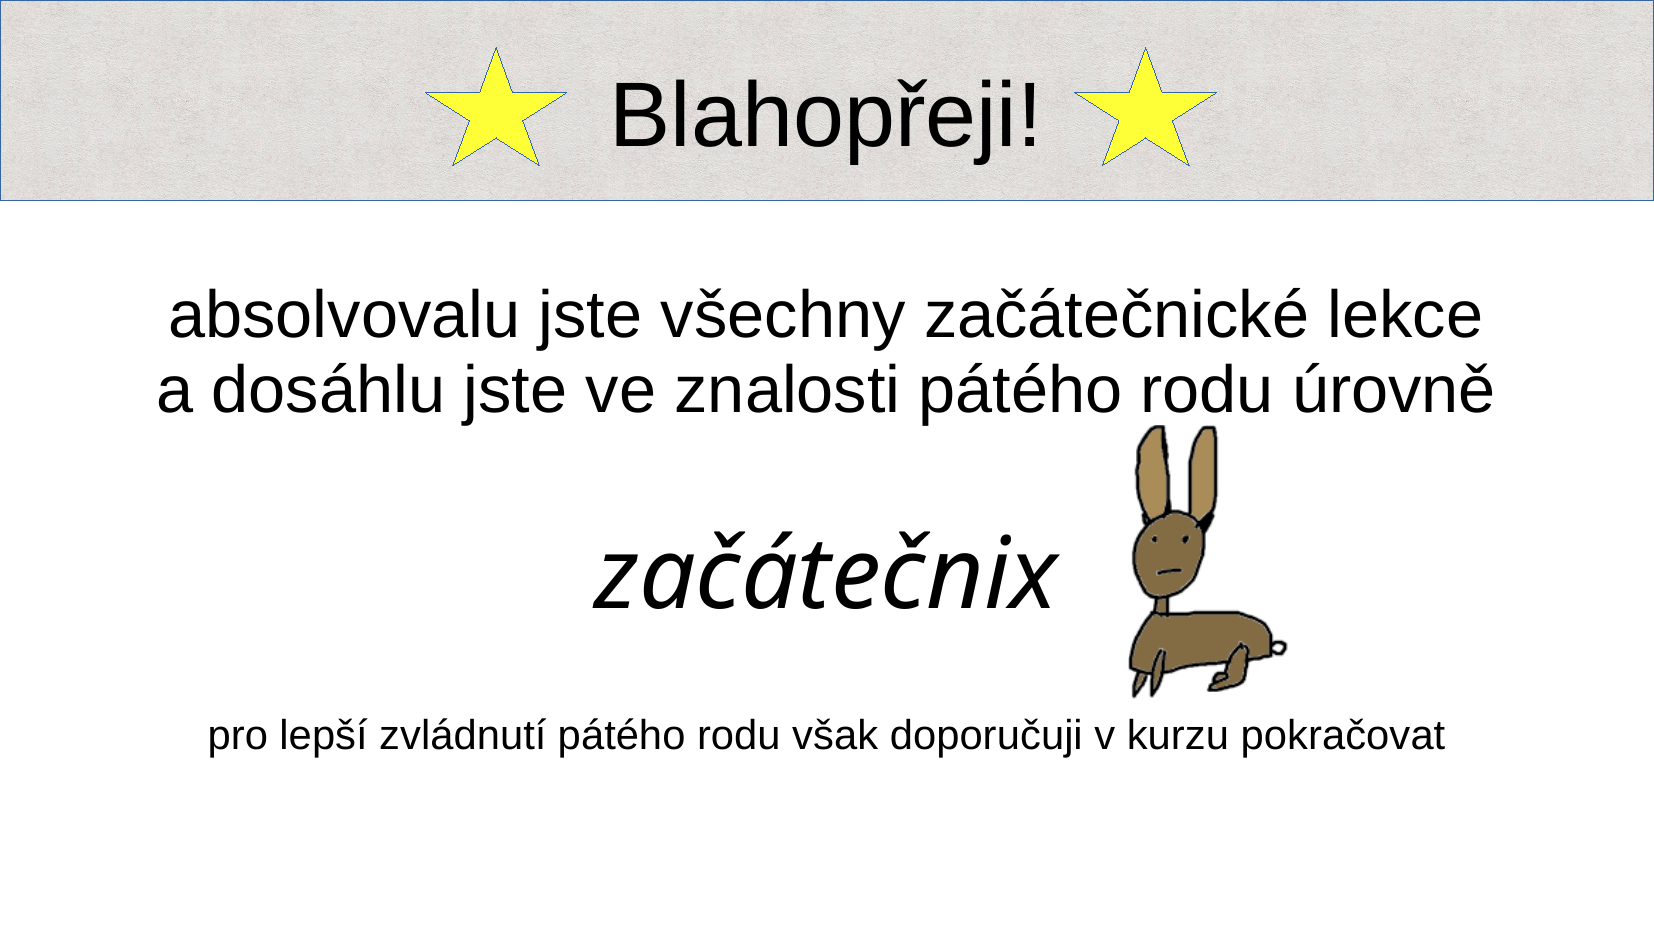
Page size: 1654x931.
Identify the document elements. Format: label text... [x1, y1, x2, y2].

title Blahopřeji! [82, 37, 1571, 193]
subtitle absolvovalu jste všechny začátečnické lekce a dosáhlu jste ve znalosti pátého rodu úrovně začátečnix pro lepší zvládnutí pátého rodu však doporučuji v kurzu pokračovat [82, 248, 1571, 788]
text_box [425, 47, 567, 166]
picture [1128, 425, 1288, 699]
picture [1, 1, 1653, 200]
text_box [1074, 47, 1217, 166]
